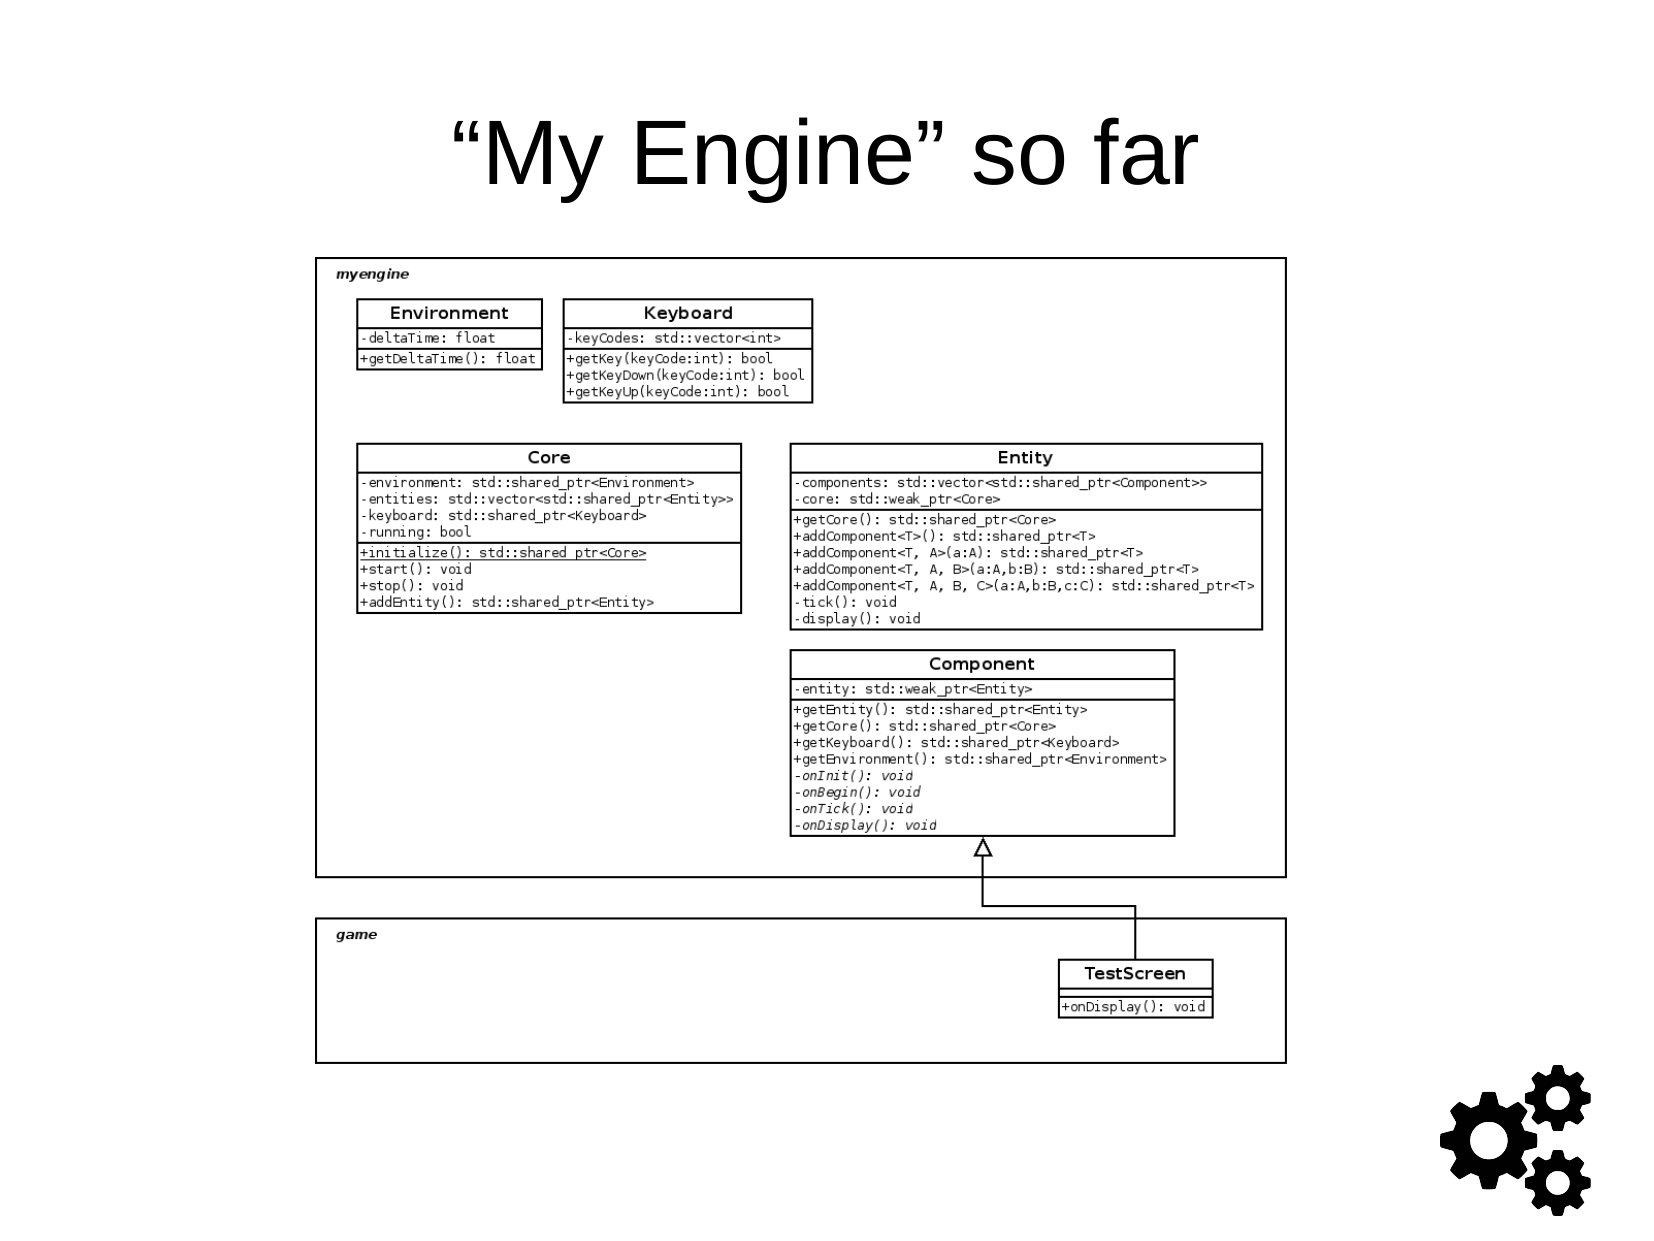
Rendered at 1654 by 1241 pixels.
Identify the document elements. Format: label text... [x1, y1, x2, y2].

picture [1440, 1065, 1591, 1216]
title “My Engine” so far [82, 49, 1571, 257]
picture [315, 257, 1288, 1066]
